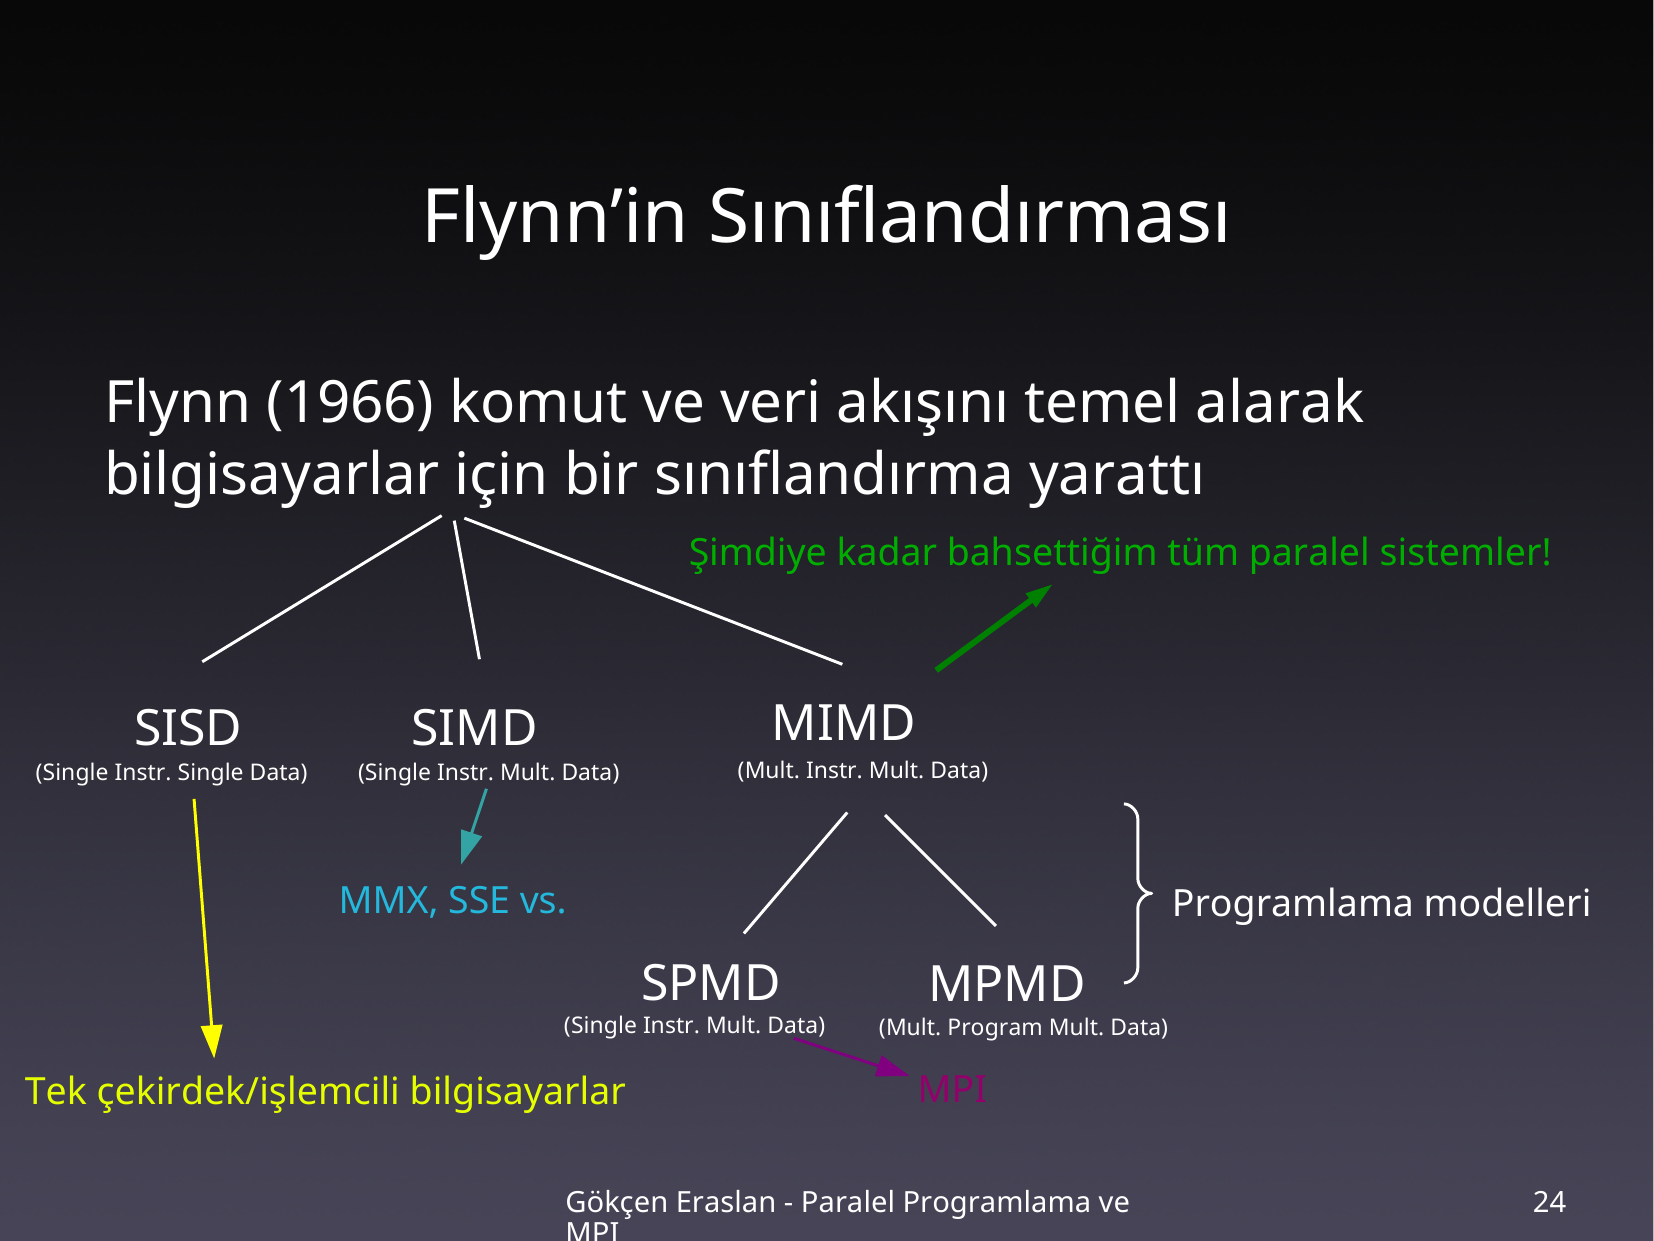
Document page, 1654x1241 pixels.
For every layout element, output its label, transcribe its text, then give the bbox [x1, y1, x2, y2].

picture [0, 0, 1654, 1241]
picture [580, 1226, 586, 1241]
list Flynn (1966) komut ve veri akışını temel alarak bilgisayarlar için bir sınıflandırma yarattı [89, 358, 1510, 530]
text_box MPMD [928, 947, 1084, 1007]
picture [596, 1224, 604, 1233]
text_box Tek çekirdek/işlemcili bilgisayarlar [25, 1065, 723, 1109]
text_box MPI [909, 1063, 997, 1106]
picture [570, 1226, 576, 1241]
text_box MIMD [771, 686, 912, 746]
text_box (Mult. Instr. Mult. Data) [737, 754, 1006, 781]
text_box (Single Instr. Mult. Data) [563, 1009, 846, 1037]
text_box MMX, SSE vs. [338, 873, 591, 918]
text_box (Single Instr. Mult. Data) [358, 756, 640, 784]
text_box SPMD [641, 946, 786, 1006]
text_box Programlama modelleri [1171, 876, 1613, 920]
text_box SISD [134, 692, 326, 751]
text_box (Mult. Program Mult. Data) [878, 1011, 1186, 1038]
text_box Şimdiye kadar bahsettiğim tüm paralel sistemler! [680, 526, 1641, 570]
title Flynn’in Sınıflandırması [124, 110, 1530, 317]
text_box (Single Instr. Single Data) [35, 756, 331, 784]
text_box SIMD [411, 691, 540, 751]
